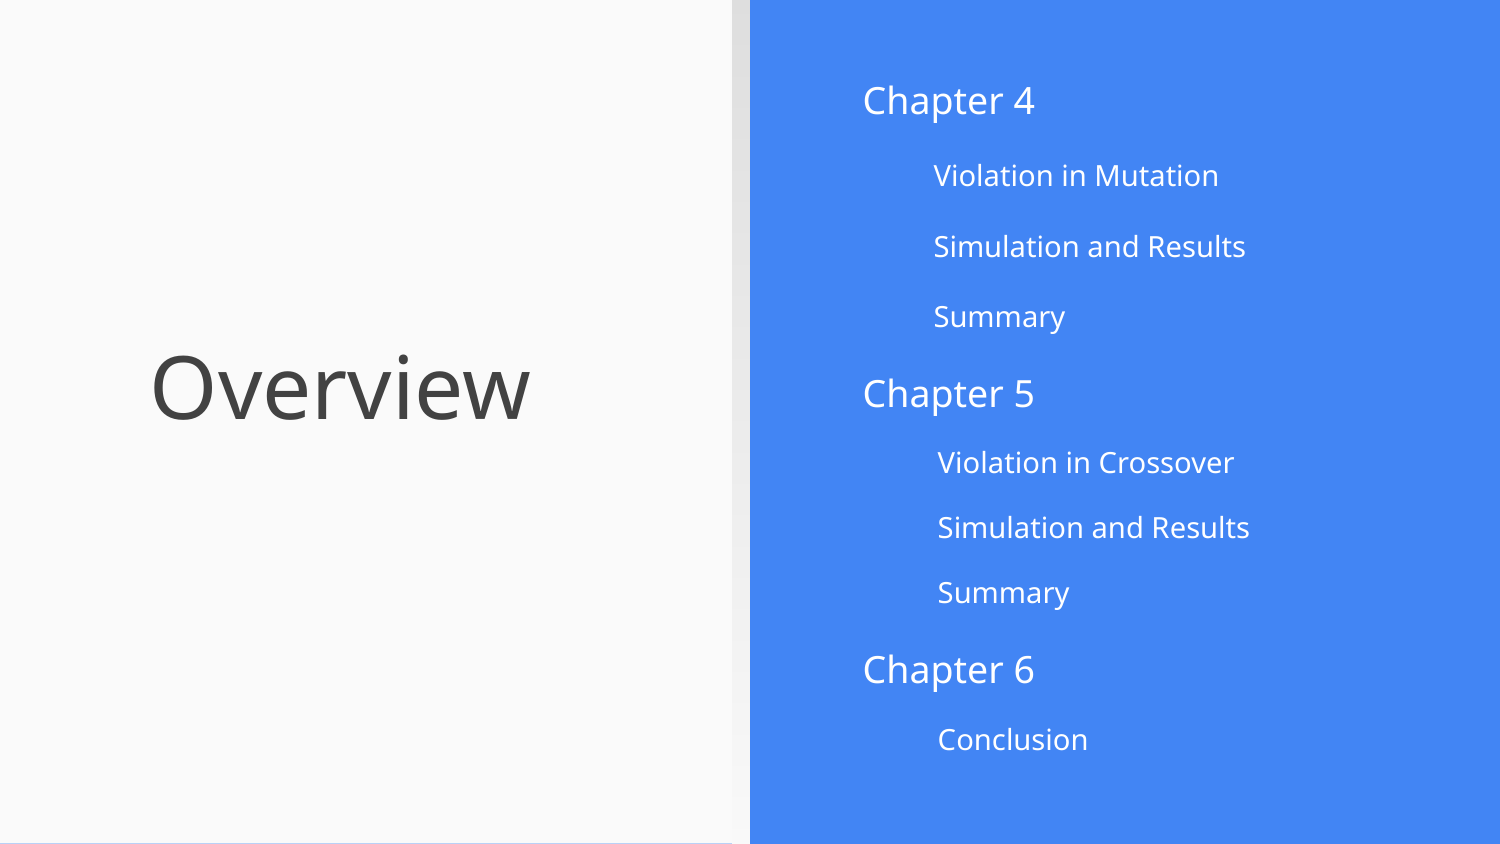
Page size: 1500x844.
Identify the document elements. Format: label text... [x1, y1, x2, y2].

list Chapter 4 Violation in Mutation Simulation and Results Summary Chapter 5 Violation in Crossover Simulation and Results Summary Chapter 6 Conclusion [810, 46, 1440, 782]
text_box Overview [135, 334, 615, 437]
